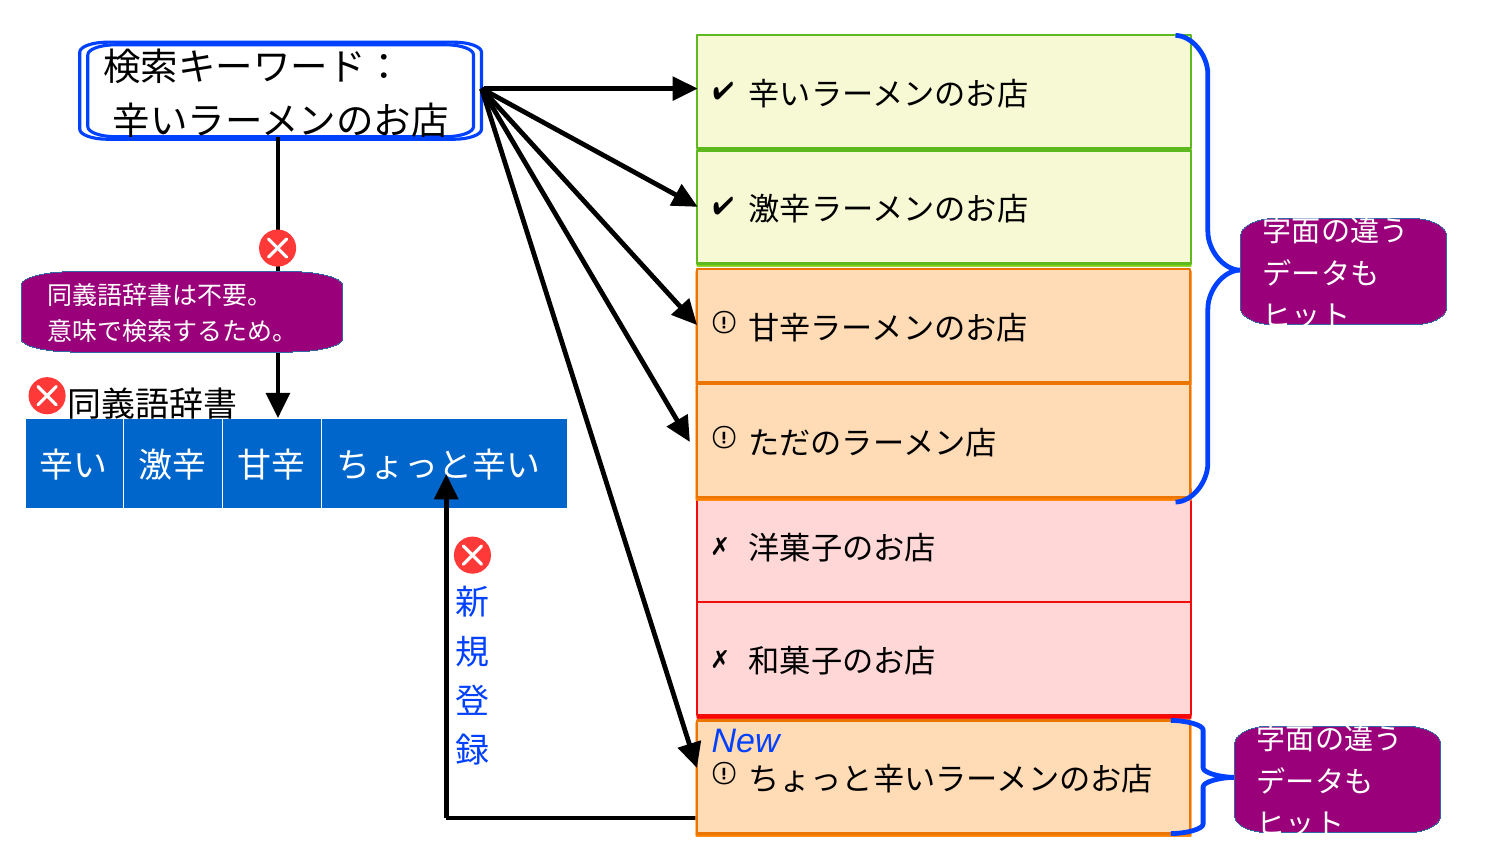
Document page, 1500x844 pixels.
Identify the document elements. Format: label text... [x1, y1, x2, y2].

text_box 字面の違う データも ヒット [1234, 726, 1441, 833]
text_box 激辛ラーメンのお店 [697, 150, 1191, 264]
text_box [259, 230, 296, 266]
text_box 洋菓子のお店 [697, 498, 1191, 602]
table_header ちょっと辛い [322, 419, 567, 508]
text_box ちょっと辛いラーメンのお店 [714, 768, 733, 783]
text_box 新規登録 [440, 567, 536, 719]
text_box 辛いラーメンのお店 [697, 35, 1191, 149]
text_box 甘辛ラーメンのお店 [696, 269, 1191, 383]
text_box 同義語辞書は不要。 意味で検索するため。 [21, 271, 343, 353]
text_box [79, 42, 482, 140]
table_header 辛い [26, 419, 123, 508]
text_box [29, 377, 65, 414]
text_box [454, 537, 491, 573]
text_box 和菓子のお店 [697, 602, 1191, 716]
table_header 甘辛 [223, 419, 321, 508]
text_box ただのラーメン店 [696, 384, 1191, 498]
text_box 検索キーワード： 辛いラーメンのお店 [87, 44, 474, 137]
text_box 同義語辞書 [52, 369, 278, 419]
table_header 激辛 [124, 419, 222, 508]
text_box ちょっと辛いラーメンのお店 [696, 720, 1191, 834]
text_box New [696, 714, 803, 768]
text_box 字面の違う データも ヒット [1240, 218, 1447, 325]
